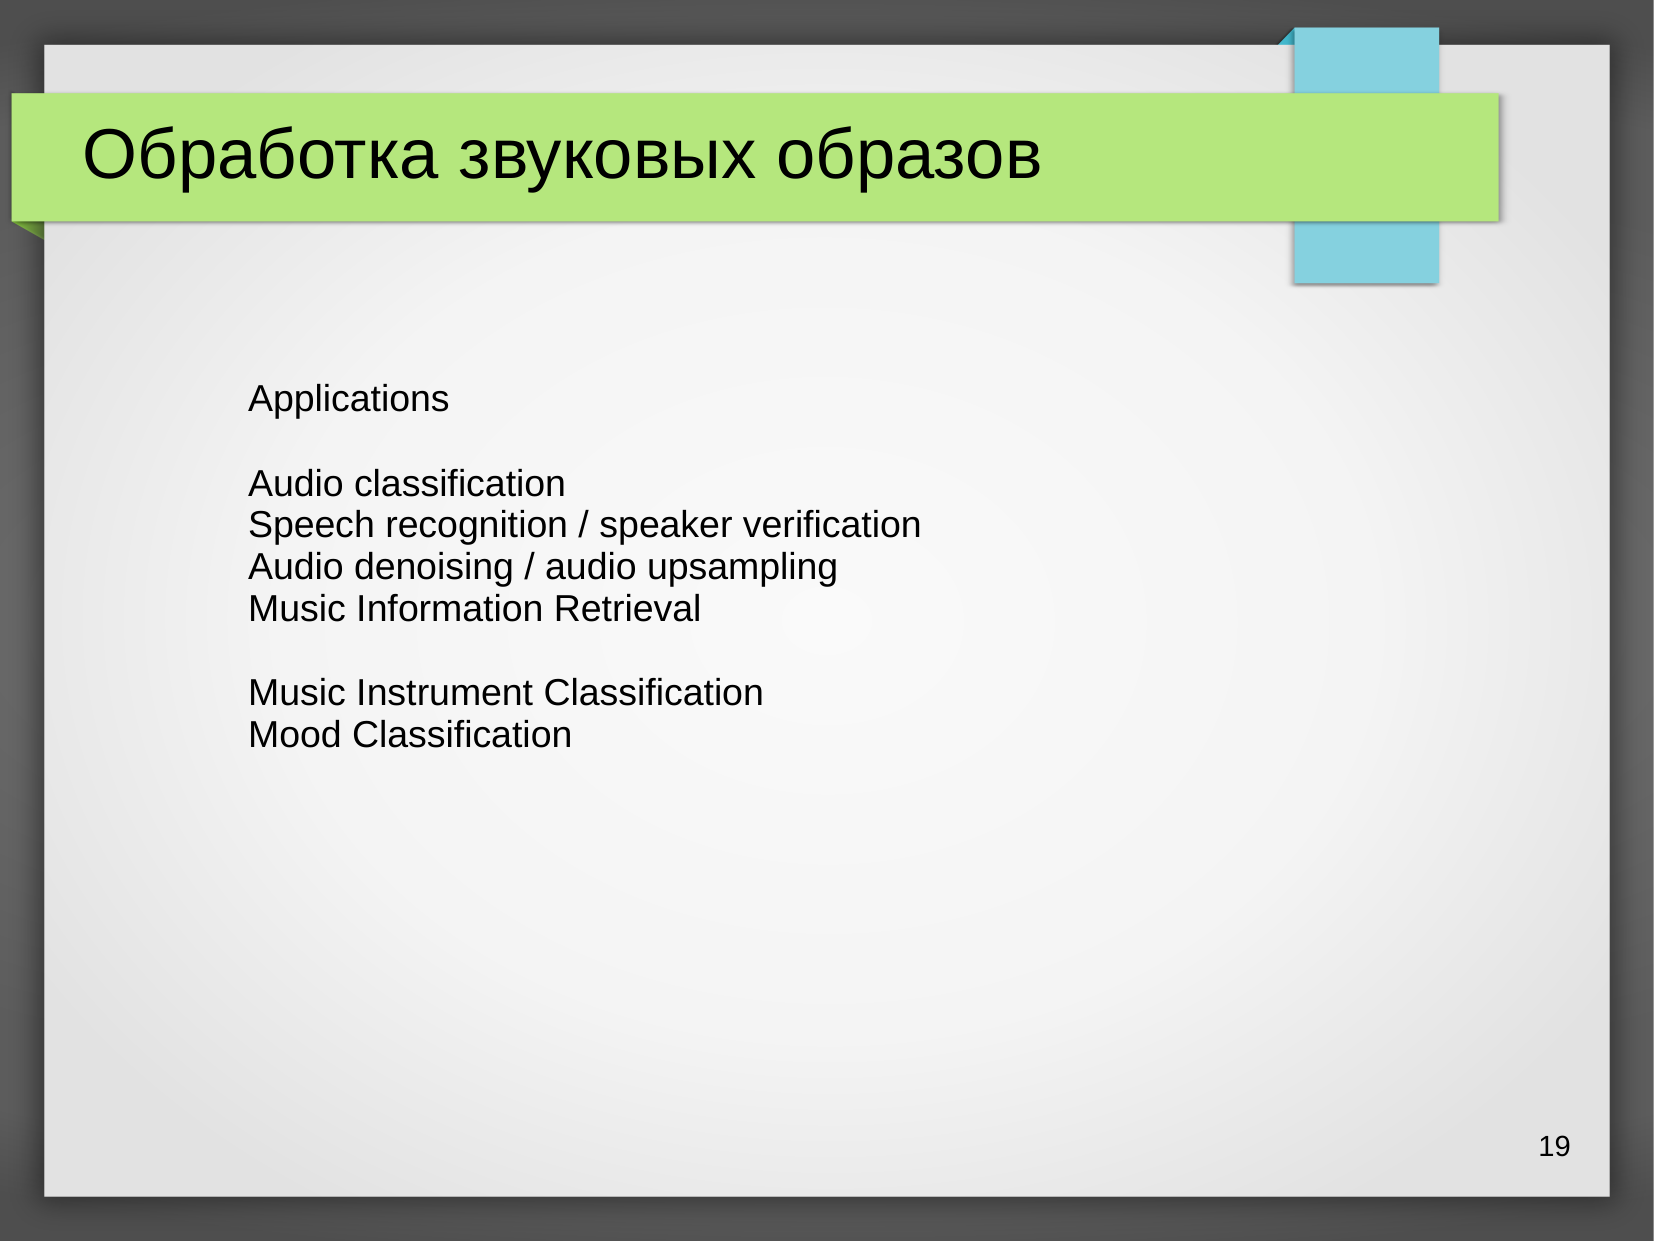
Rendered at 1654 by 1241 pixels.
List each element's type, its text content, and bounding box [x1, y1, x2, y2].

text_box Applications Audio classification Speech recognition / speaker verification Audio denoising / audio upsampling Music Information Retrieval Music Instrument Classification Mood Classification [248, 377, 1465, 898]
picture [0, 0, 1654, 1241]
title Обработка звуковых образов [82, 114, 1406, 194]
